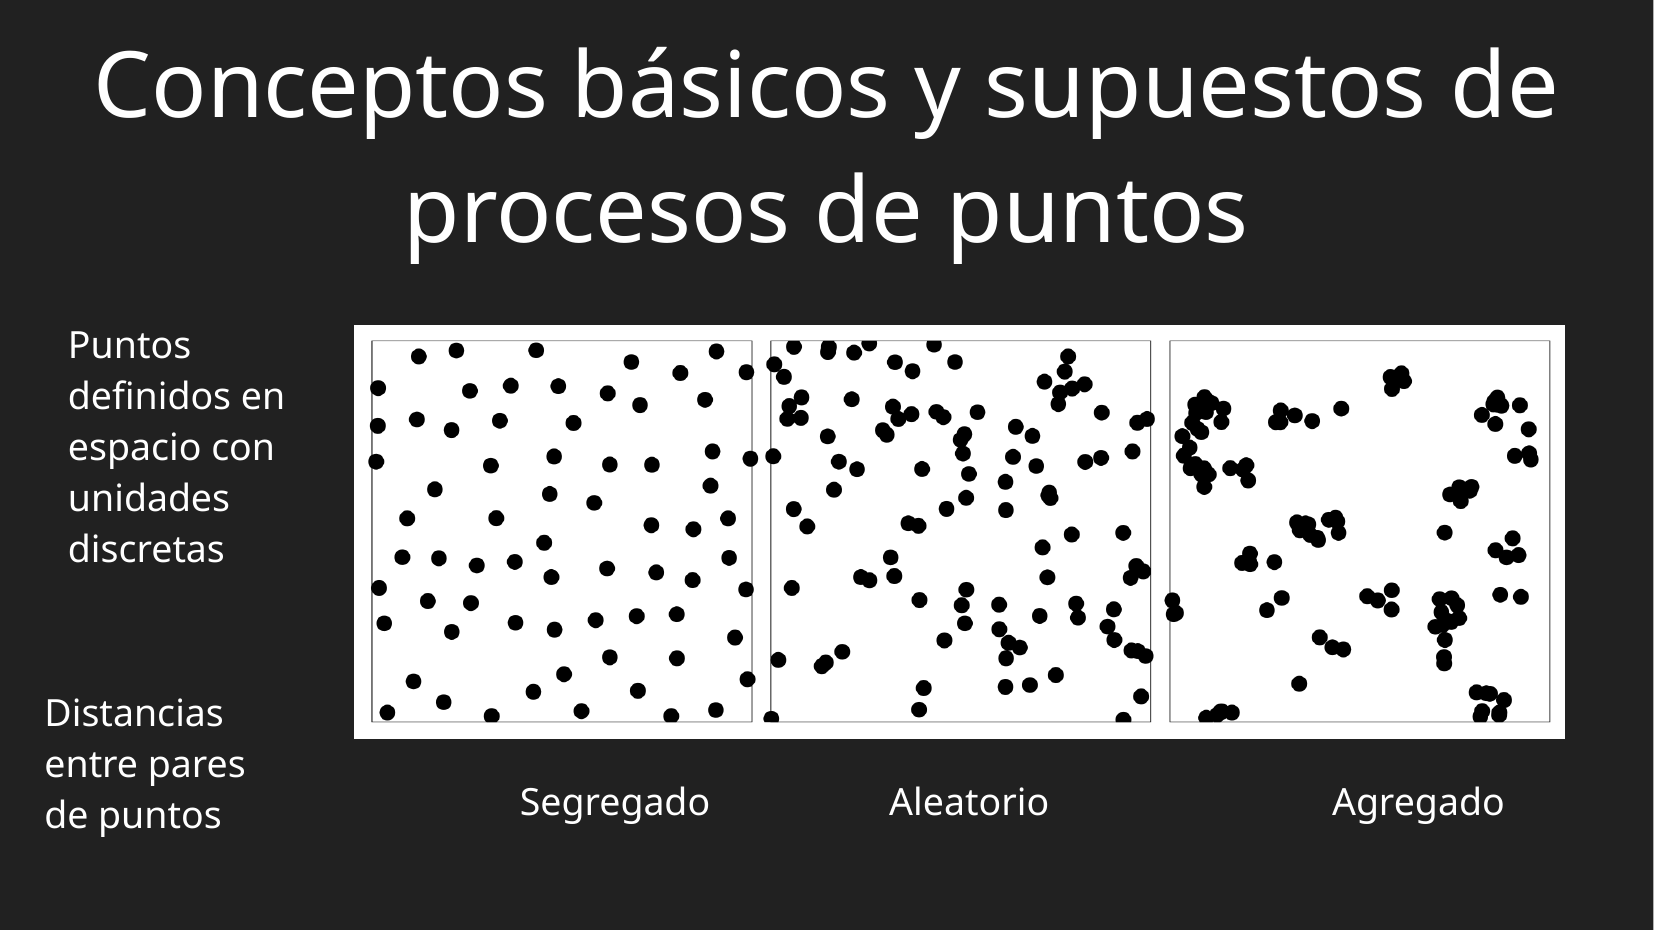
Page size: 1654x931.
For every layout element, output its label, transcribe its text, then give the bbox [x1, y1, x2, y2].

title Conceptos básicos y supuestos de procesos de puntos [82, 34, 1571, 255]
picture [354, 325, 1565, 739]
text_box Puntos definidos en espacio con unidades discretas [53, 311, 319, 621]
text_box Distancias entre pares de puntos [29, 679, 266, 862]
text_box Segregado Aleatorio Agregado [505, 767, 1436, 825]
